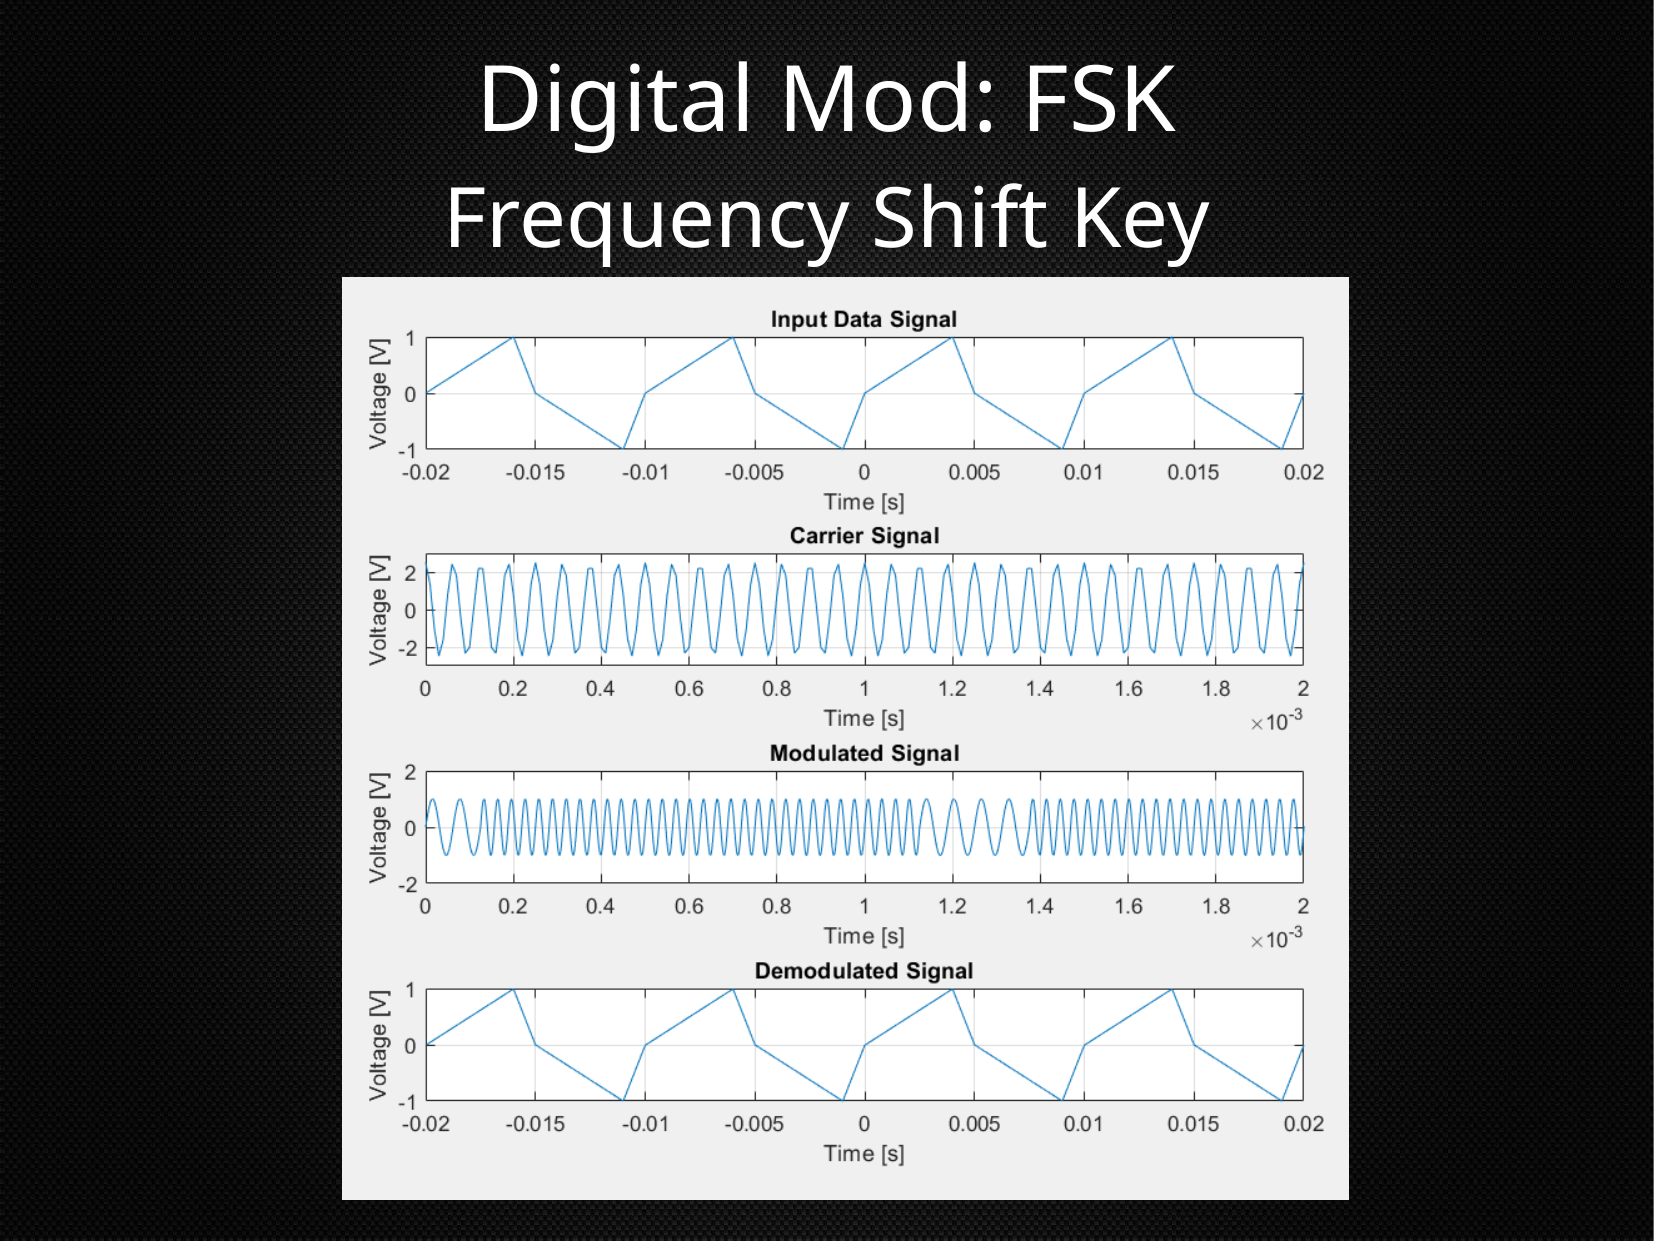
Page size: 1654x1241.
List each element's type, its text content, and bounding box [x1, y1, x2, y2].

title Digital Mod: FSK Frequency Shift Key [82, 18, 1571, 288]
picture [0, 0, 1654, 1241]
